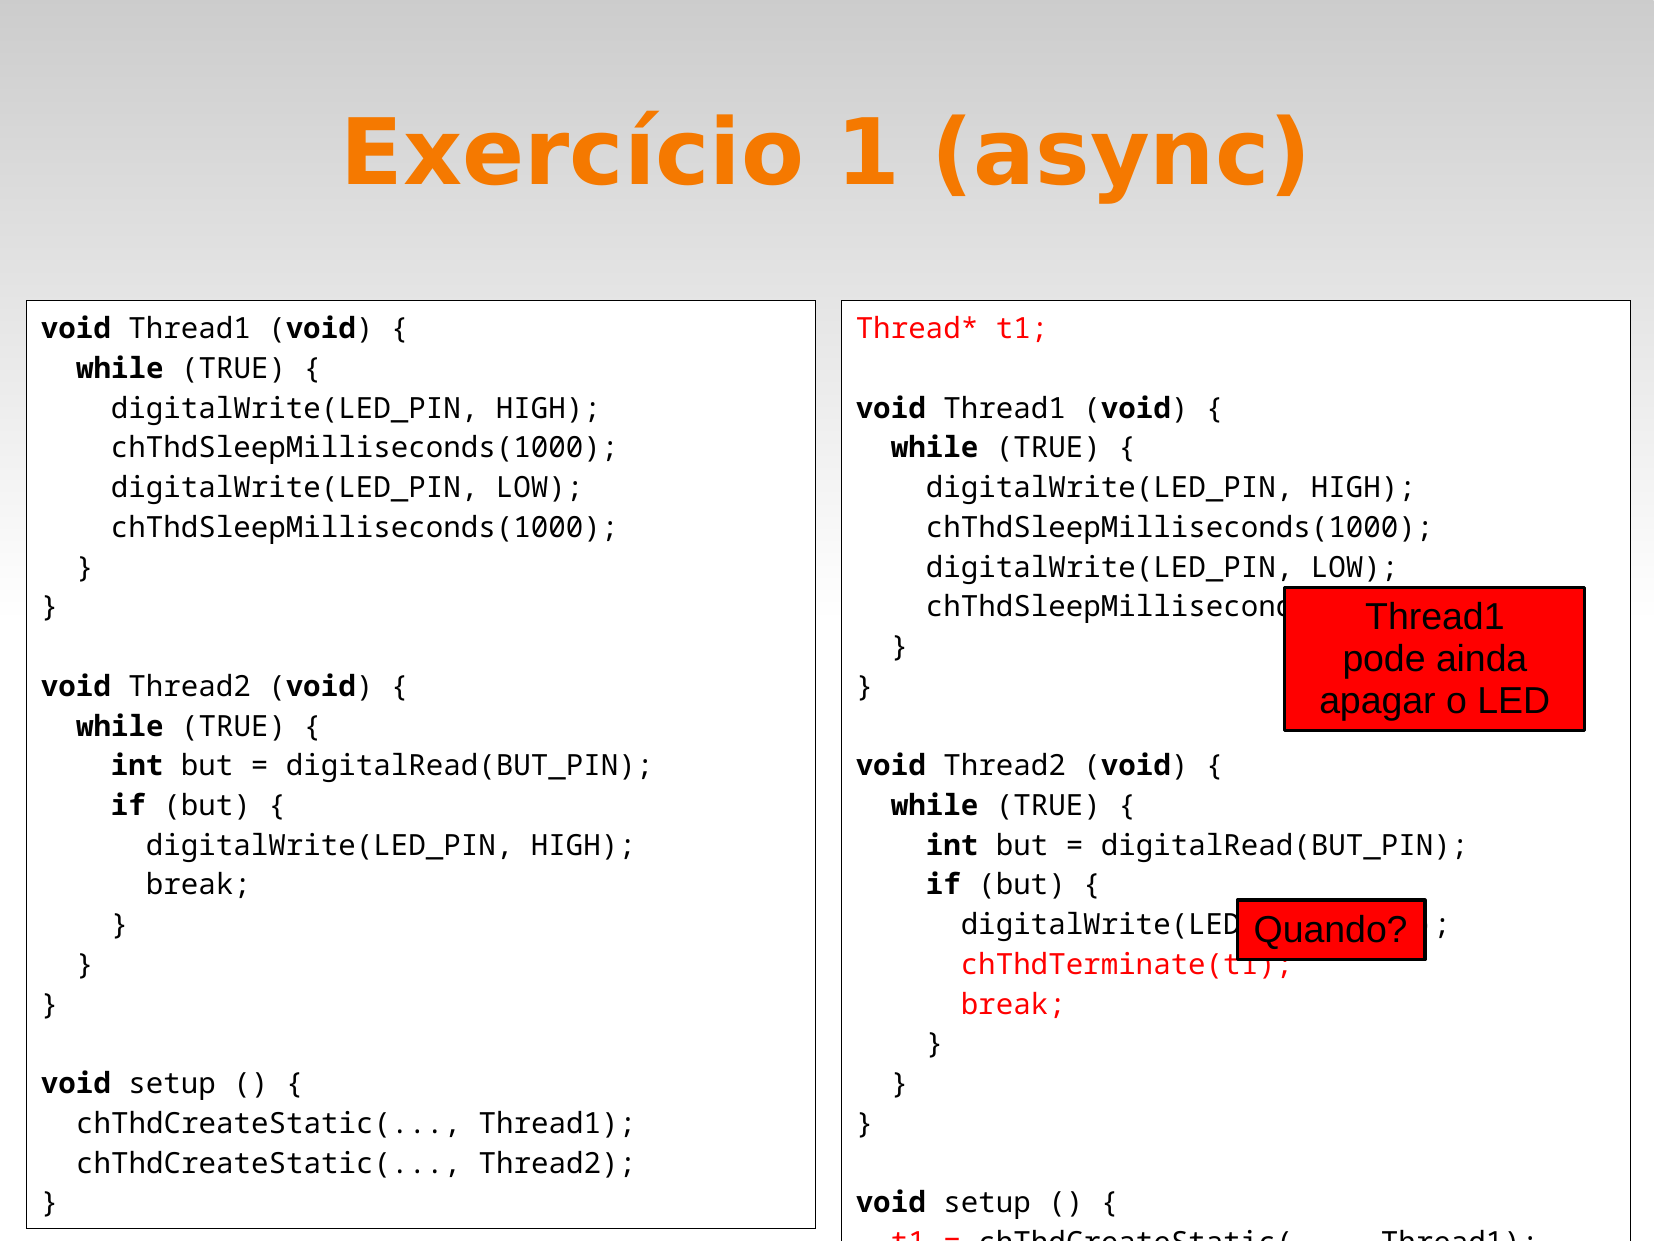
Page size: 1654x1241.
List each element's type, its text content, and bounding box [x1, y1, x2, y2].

text_box Quando? [1237, 900, 1426, 960]
text_box Thread1 pode ainda apagar o LED [1284, 587, 1585, 731]
text_box Thread* t1; void Thread1 (void) { while (TRUE) { digitalWrite(LED_PIN, HIGH); chThdSleepMilliseconds(1000); digitalWrite(LED_PIN, LOW); chThdSleepMilliseconds(1000); } } void Thread2 (void) { while (TRUE) { int but = digitalRead(BUT_PIN); if (but) { digitalWrite(LED_PIN, HIGH); chThdTerminate(t1); break; } } } void setup () { t1 = chThdCreateStatic(..., Thread1); chThdCreateStatic(..., Thread2); } [841, 300, 1631, 1208]
text_box void Thread1 (void) { while (TRUE) { digitalWrite(LED_PIN, HIGH); chThdSleepMilliseconds(1000); digitalWrite(LED_PIN, LOW); chThdSleepMilliseconds(1000); } } void Thread2 (void) { while (TRUE) { int but = digitalRead(BUT_PIN); if (but) { digitalWrite(LED_PIN, HIGH); break; } } } void setup () { chThdCreateStatic(..., Thread1); chThdCreateStatic(..., Thread2); } [26, 300, 816, 1105]
title Exercício 1 (async) [82, 49, 1571, 257]
